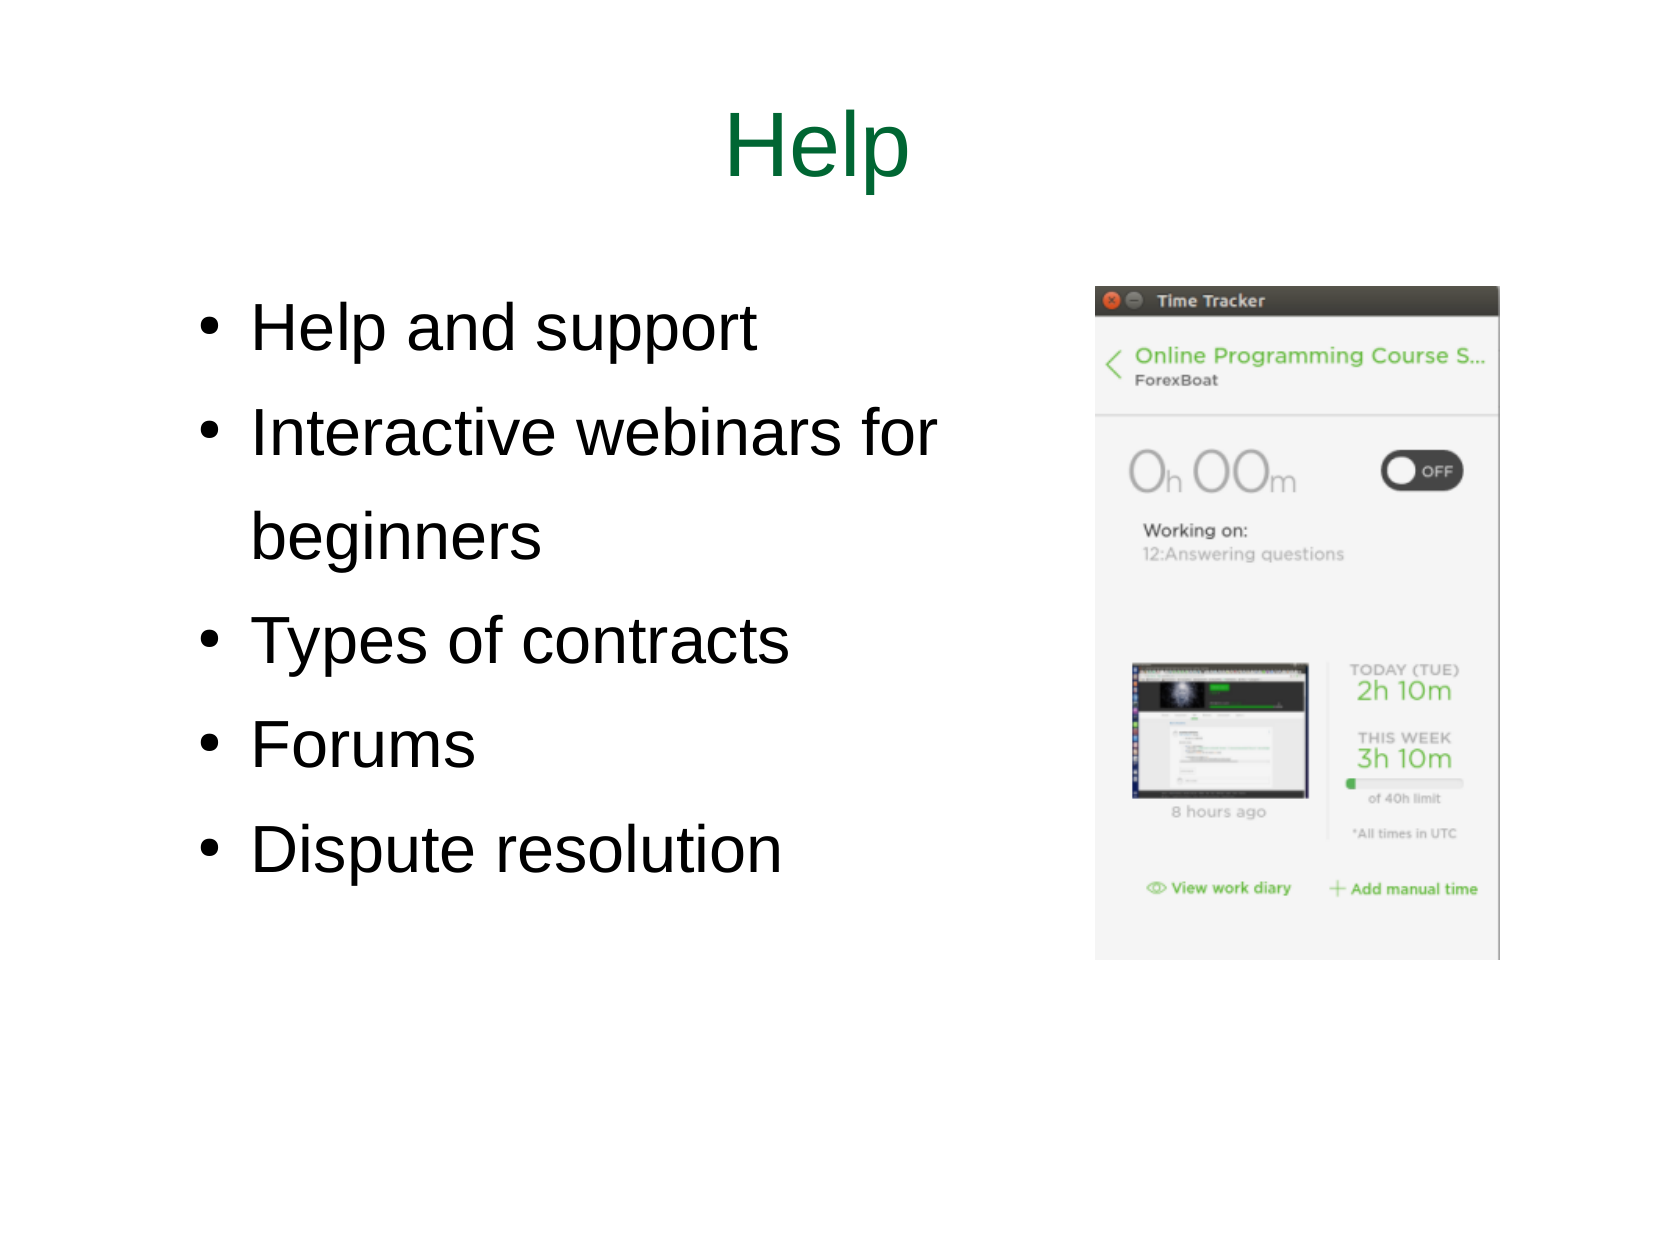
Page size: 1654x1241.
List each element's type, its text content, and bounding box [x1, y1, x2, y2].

list Help and support Interactive webinars for beginners Types of contracts Forums Dispute resolution [180, 290, 1571, 1010]
title Help [180, 64, 1456, 226]
picture [1095, 286, 1500, 961]
